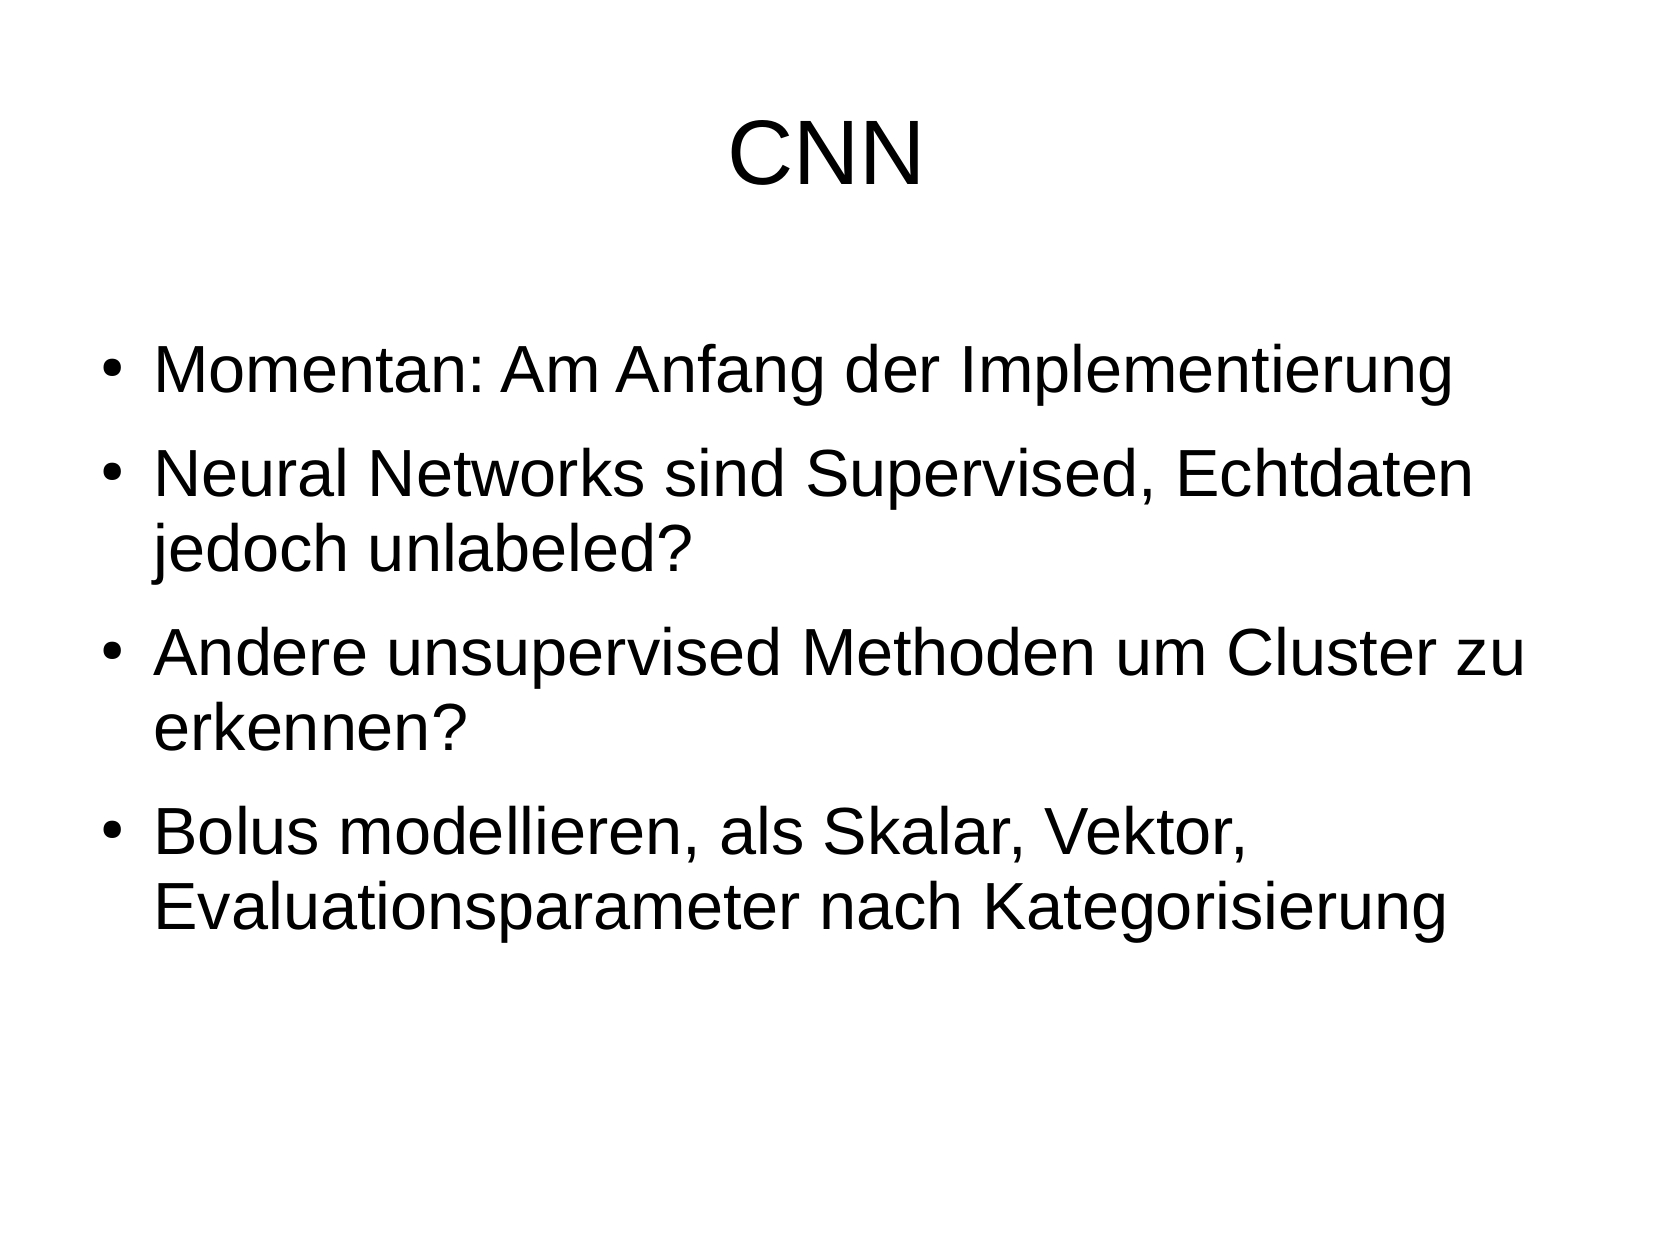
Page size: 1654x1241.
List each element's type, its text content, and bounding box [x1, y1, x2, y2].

title CNN [82, 49, 1571, 257]
list Momentan: Am Anfang der Implementierung Neural Networks sind Supervised, Echtdaten jedoch unlabeled? Andere unsupervised Methoden um Cluster zu erkennen? Bolus modellieren, als Skalar, Vektor, Evaluationsparameter nach Kategorisierung [82, 331, 1571, 1052]
